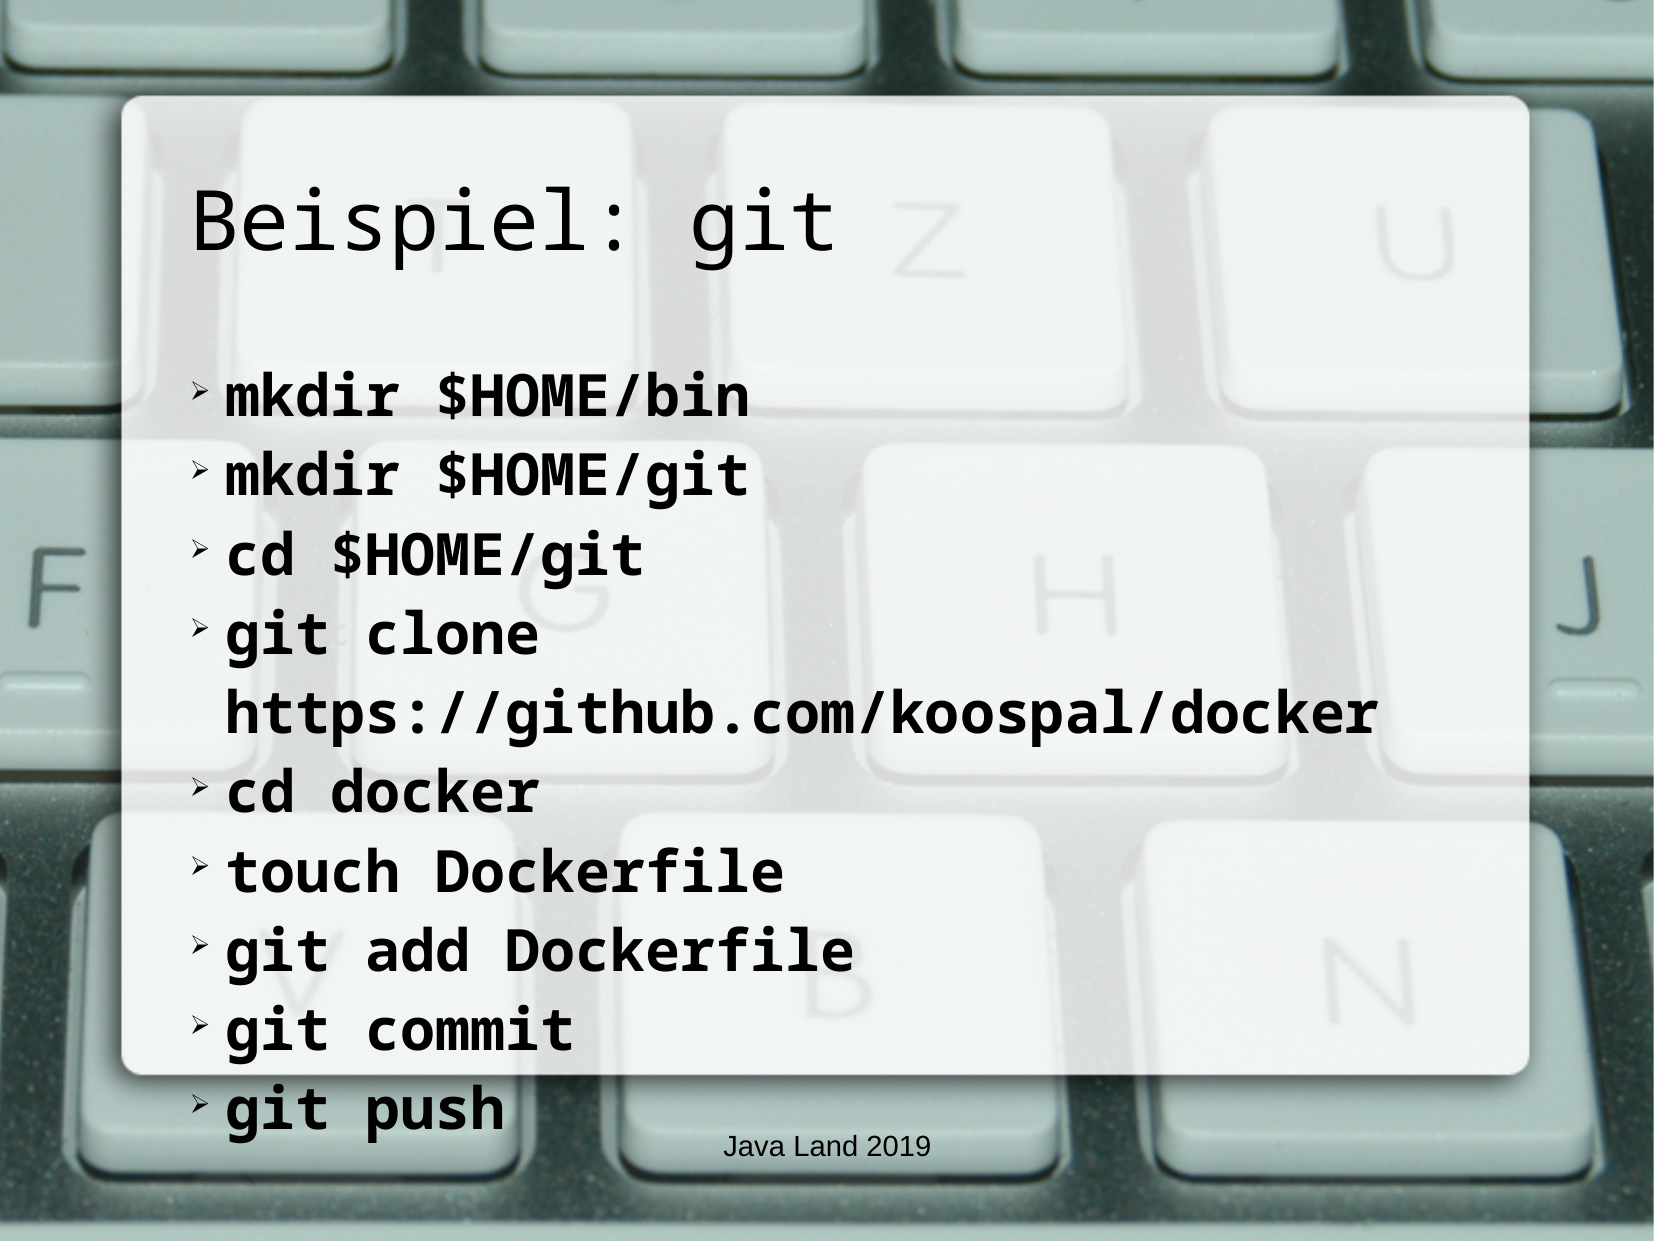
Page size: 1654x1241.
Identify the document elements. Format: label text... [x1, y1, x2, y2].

text_box Beispiel: git mkdir $HOME/bin mkdir $HOME/git cd $HOME/git git clone https://github.com/koospal/docker cd docker touch Dockerfile git add Dockerfile git commit git push [190, 161, 1495, 1044]
picture [0, 0, 1654, 1241]
